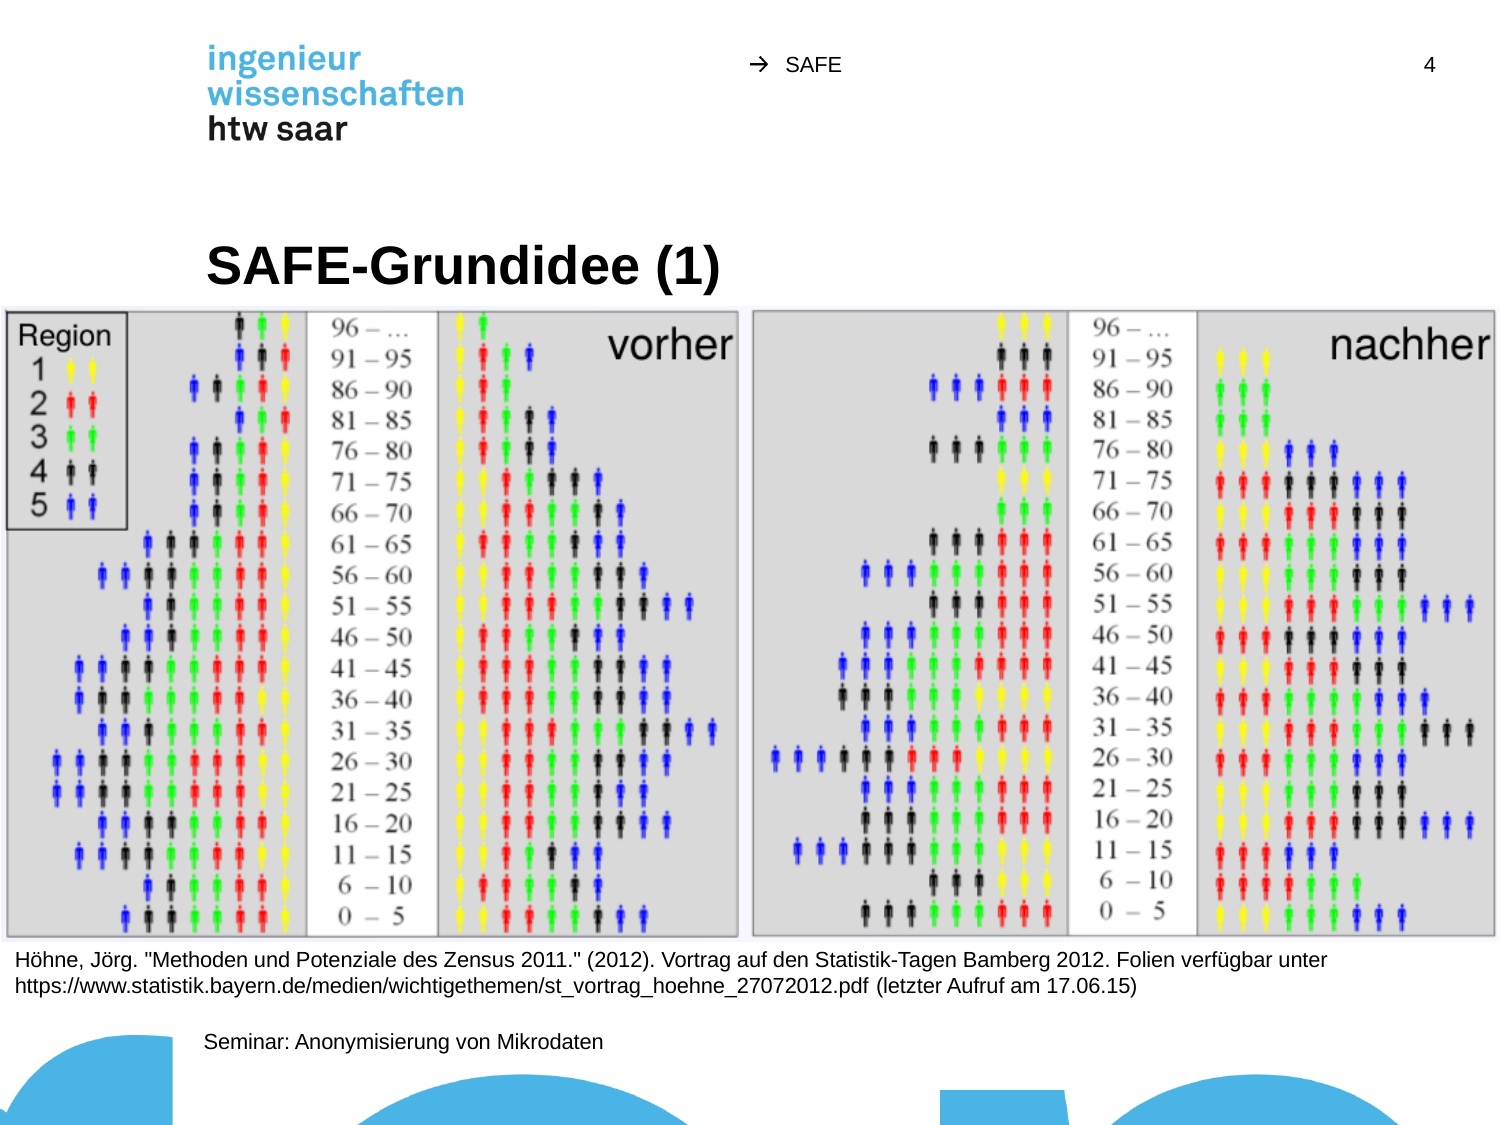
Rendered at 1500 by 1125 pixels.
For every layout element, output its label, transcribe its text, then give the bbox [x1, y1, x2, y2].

footer Seminar: Anonymisierung von Mikrodaten [200, 1016, 676, 1072]
text_box Höhne, Jörg. "Methoden und Potenziale des Zensus 2011." (2012). Vortrag auf den Statistik-Tagen Bamberg 2012. Folien verfügbar unter https://www.statistik.bayern.de/medien/wichtigethemen/st_vortrag_hoehne_27072012.pdf (letzter Aufruf am 17.06.15) [11, 928, 1500, 1016]
picture [0, 0, 1500, 1125]
slide_number <Nummer> [1341, 34, 1442, 94]
text_box SAFE-Grundidee (1) [200, 224, 1270, 306]
slide_number SAFE [779, 34, 1312, 94]
